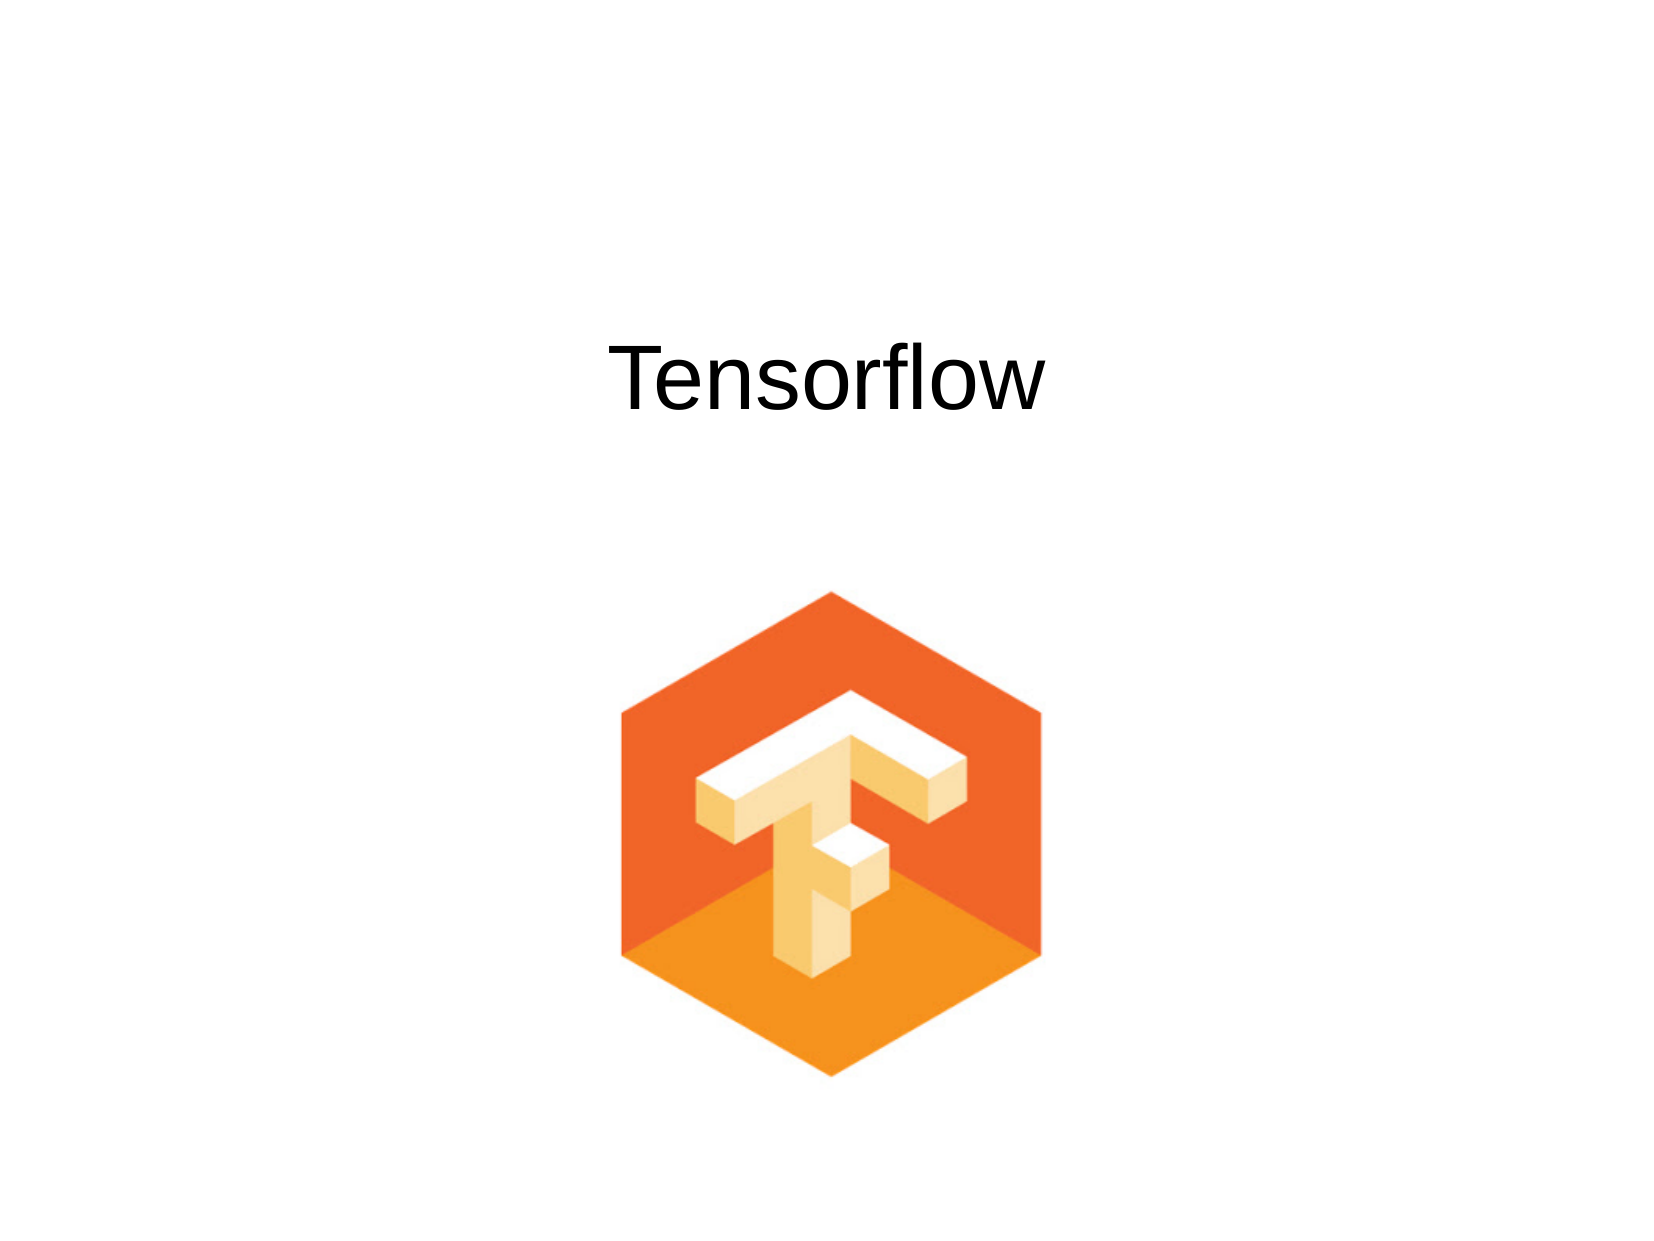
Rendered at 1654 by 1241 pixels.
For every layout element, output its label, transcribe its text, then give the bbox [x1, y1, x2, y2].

picture [295, 539, 1371, 1146]
title Tensorflow [82, 273, 1571, 481]
